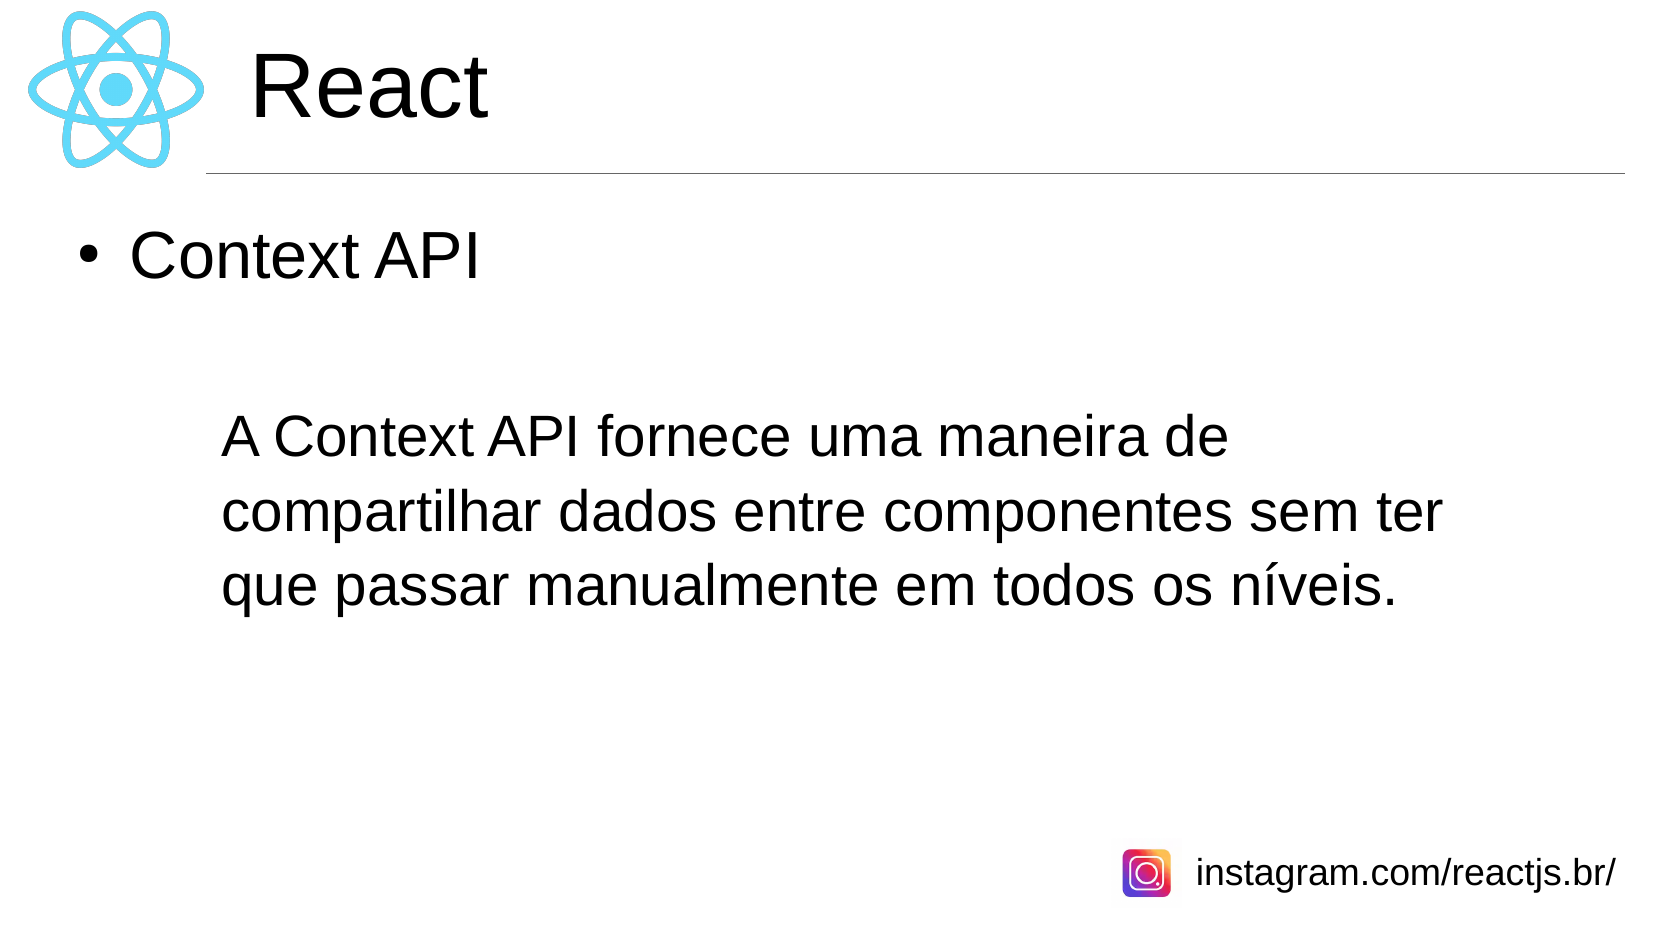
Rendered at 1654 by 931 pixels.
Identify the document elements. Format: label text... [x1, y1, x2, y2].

list Context API [59, 217, 1548, 298]
title React [292, 7, 1654, 164]
picture [1111, 838, 1182, 908]
picture [0, 0, 292, 207]
text_box instagram.com/reactjs.br/ [1182, 843, 1632, 901]
text_box A Context API fornece uma maneira de compartilhar dados entre componentes sem ter que passar manualmente em todos os níveis. [206, 386, 1477, 680]
